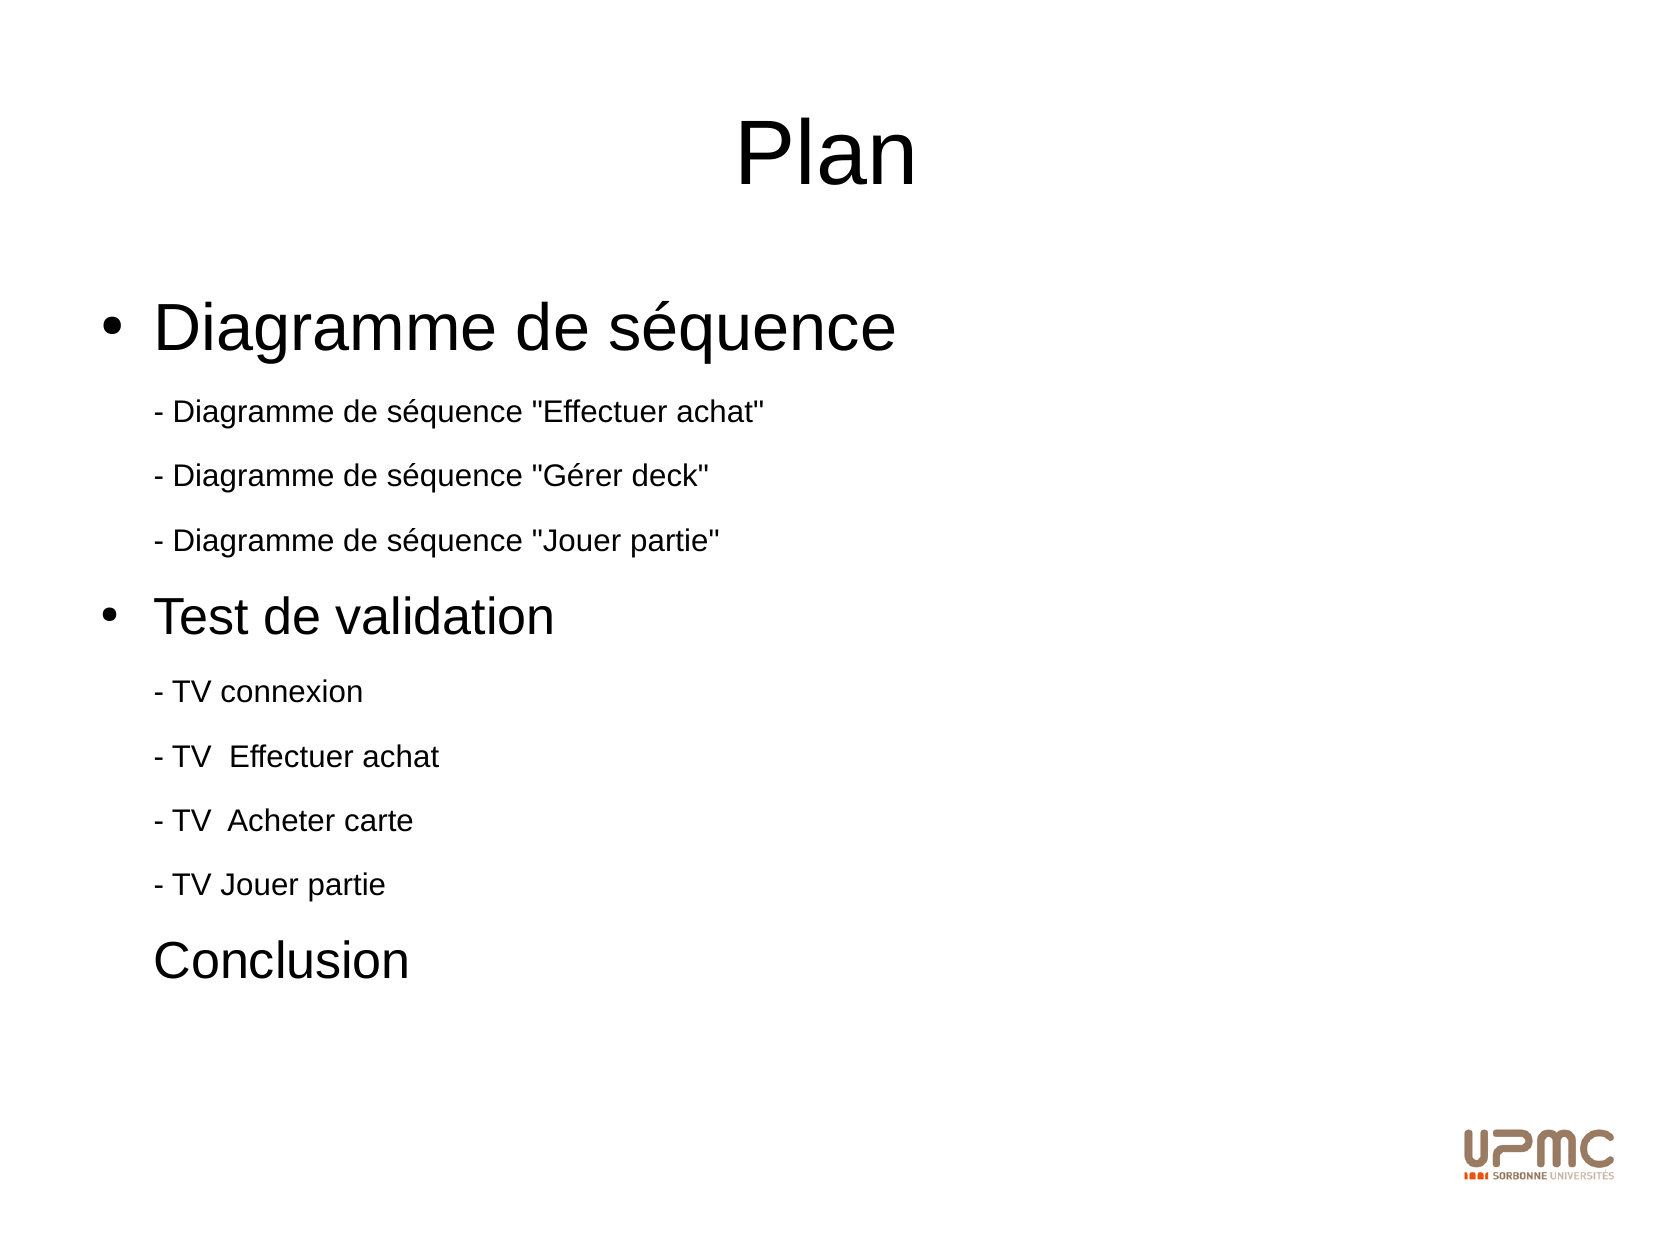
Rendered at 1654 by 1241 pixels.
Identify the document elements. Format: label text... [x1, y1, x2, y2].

list Diagramme de séquence - Diagramme de séquence "Effectuer achat" - Diagramme de séquence "Gérer deck" - Diagramme de séquence "Jouer partie" Test de validation - TV connexion - TV Effectuer achat - TV Acheter carte - TV Jouer partie Conclusion [82, 290, 1571, 1010]
picture [1464, 1104, 1614, 1205]
title Plan [82, 49, 1571, 257]
